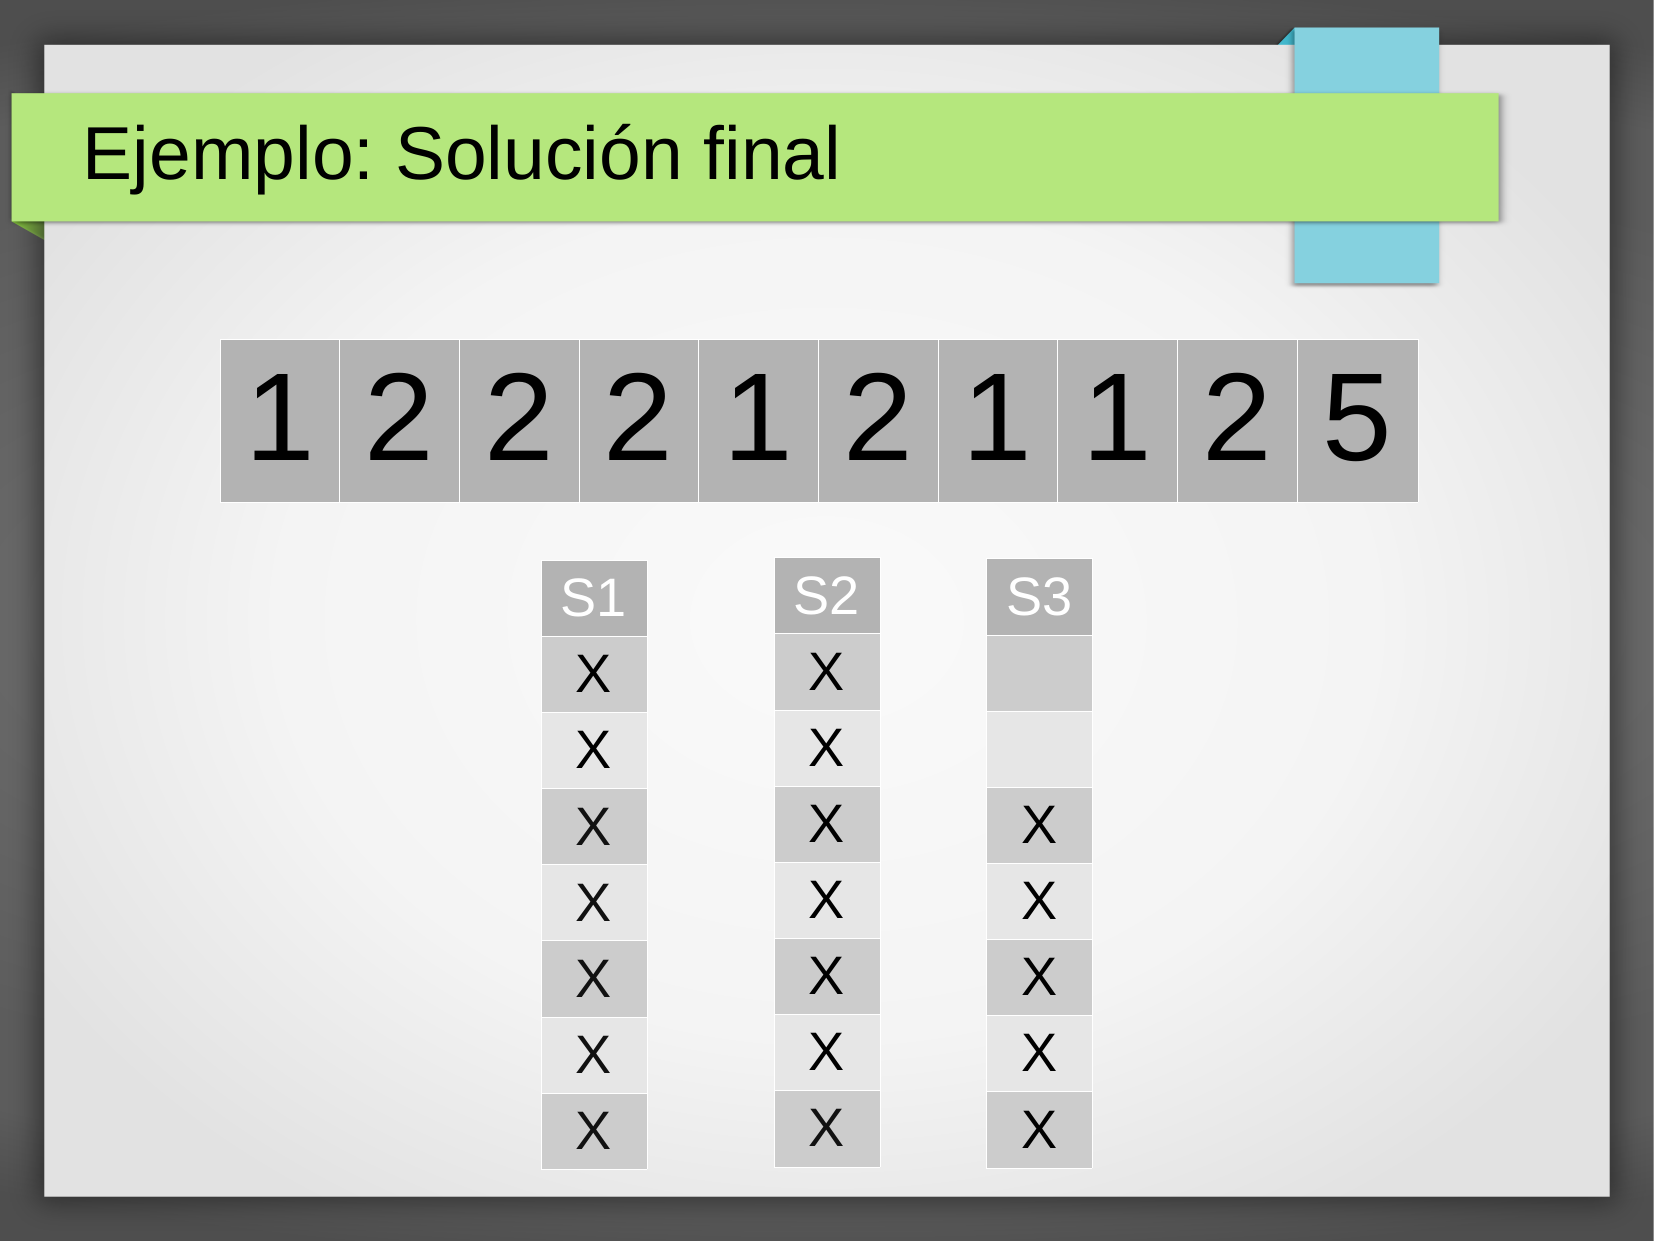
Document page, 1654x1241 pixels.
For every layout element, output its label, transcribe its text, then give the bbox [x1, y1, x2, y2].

table_header 2 [460, 340, 579, 502]
table_cell X [542, 865, 647, 940]
table_header 1 [939, 340, 1057, 502]
table_header 2 [580, 340, 698, 502]
table_header 2 [1178, 340, 1297, 502]
table_cell X [775, 863, 880, 938]
table_cell X [775, 711, 880, 786]
table_cell X [542, 1018, 647, 1093]
table_header 1 [1058, 340, 1177, 502]
table_cell X [987, 864, 1092, 939]
table_cell X [542, 637, 647, 712]
table_cell X [987, 1016, 1092, 1091]
table_cell X [775, 1015, 880, 1090]
table_header S1 [542, 561, 647, 636]
table_cell X [775, 939, 880, 1014]
table_cell X [542, 1094, 647, 1169]
table_cell [987, 712, 1092, 787]
table_cell X [542, 713, 647, 788]
table_cell X [987, 788, 1092, 863]
title Ejemplo: Solución final [82, 94, 1264, 213]
table_cell [987, 636, 1092, 711]
table_cell X [775, 634, 880, 710]
table_cell X [775, 787, 880, 862]
table_cell X [542, 941, 647, 1017]
table_header S2 [775, 558, 880, 633]
table_cell X [987, 1092, 1092, 1168]
table_header 1 [221, 340, 339, 502]
table_cell X [987, 940, 1092, 1015]
table_header 5 [1298, 340, 1418, 502]
picture [0, 0, 1654, 1241]
table_header 2 [819, 340, 938, 502]
table_cell X [775, 1091, 880, 1167]
table_header 2 [340, 340, 459, 502]
table_header S3 [987, 559, 1092, 635]
table_header 1 [699, 340, 818, 502]
table_cell X [542, 789, 647, 864]
